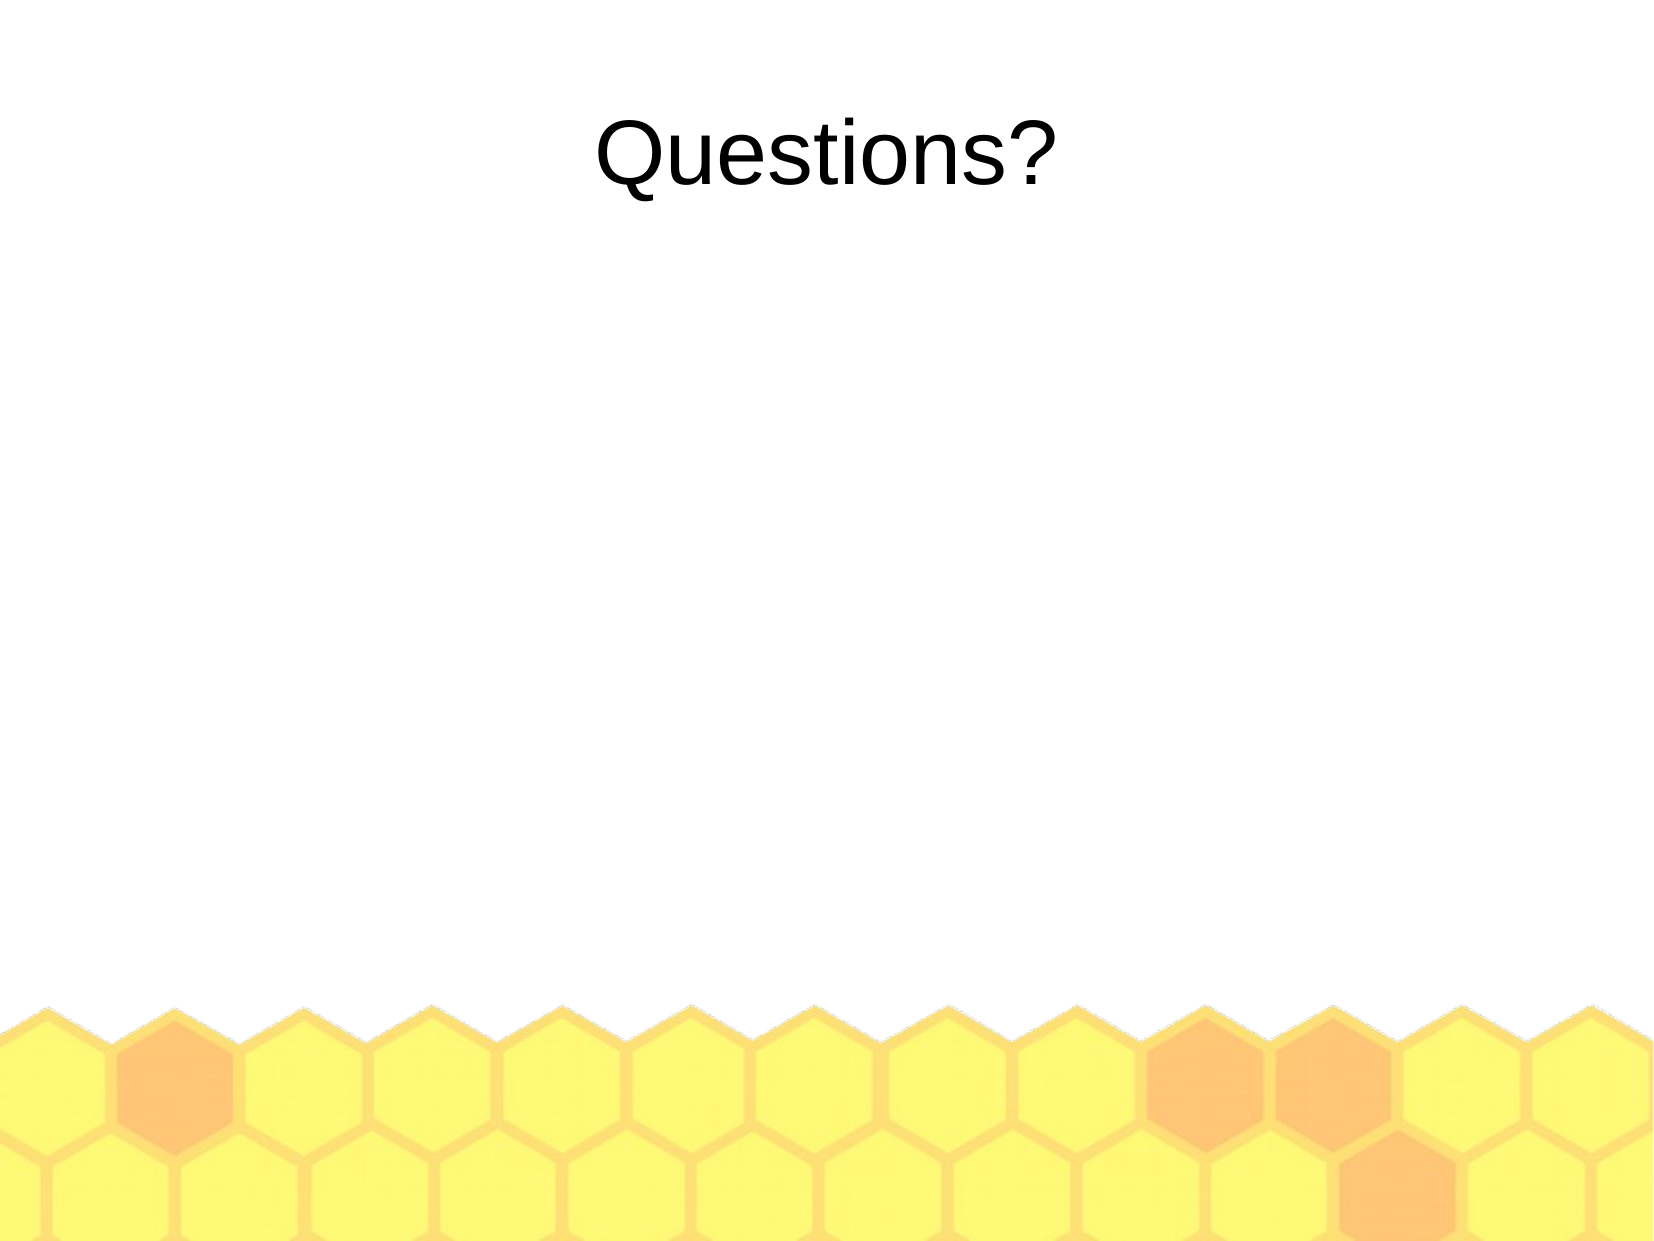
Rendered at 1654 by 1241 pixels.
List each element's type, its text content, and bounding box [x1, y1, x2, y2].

picture [0, 1001, 1654, 1241]
title Questions? [82, 49, 1571, 257]
